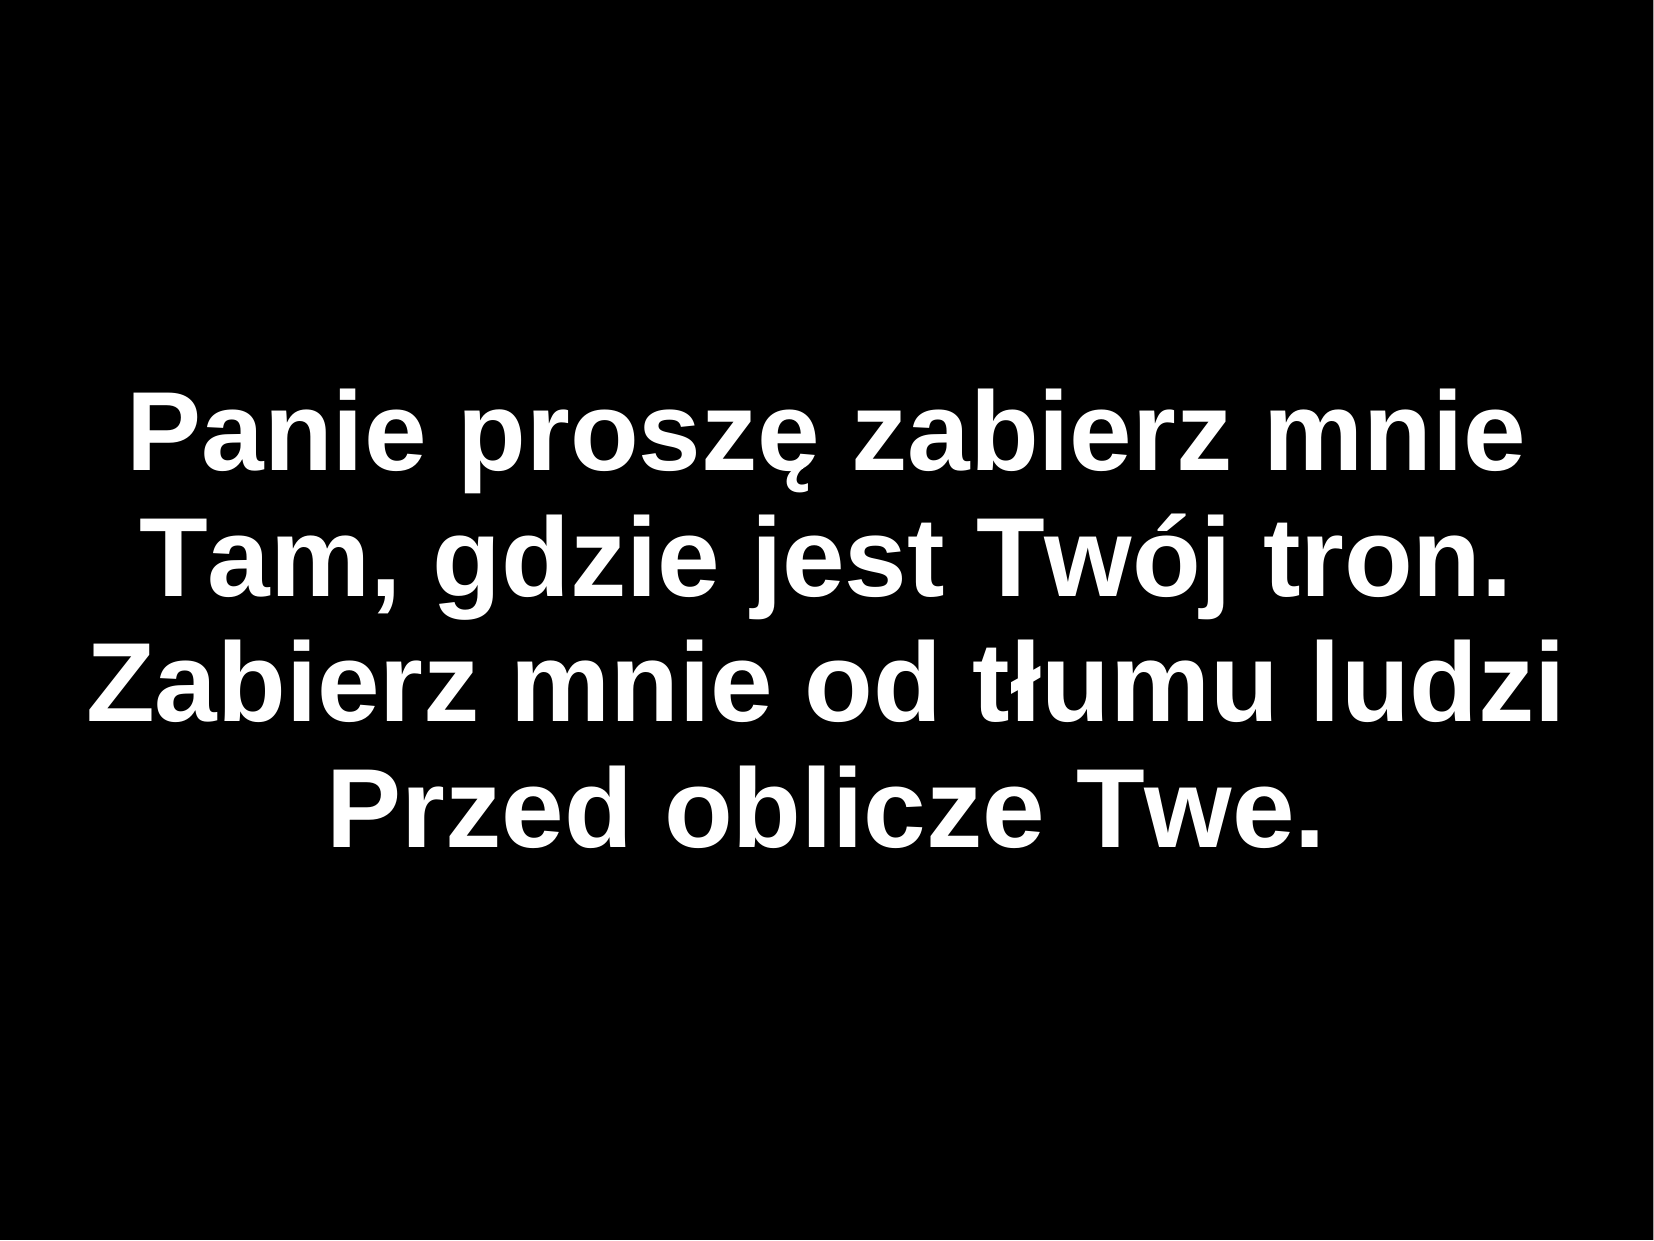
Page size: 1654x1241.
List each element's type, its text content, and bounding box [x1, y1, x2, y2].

subtitle Panie proszę zabierz mnie Tam, gdzie jest Twój tron. Zabierz mnie od tłumu ludzi Przed oblicze Twe. [0, 0, 1654, 1241]
